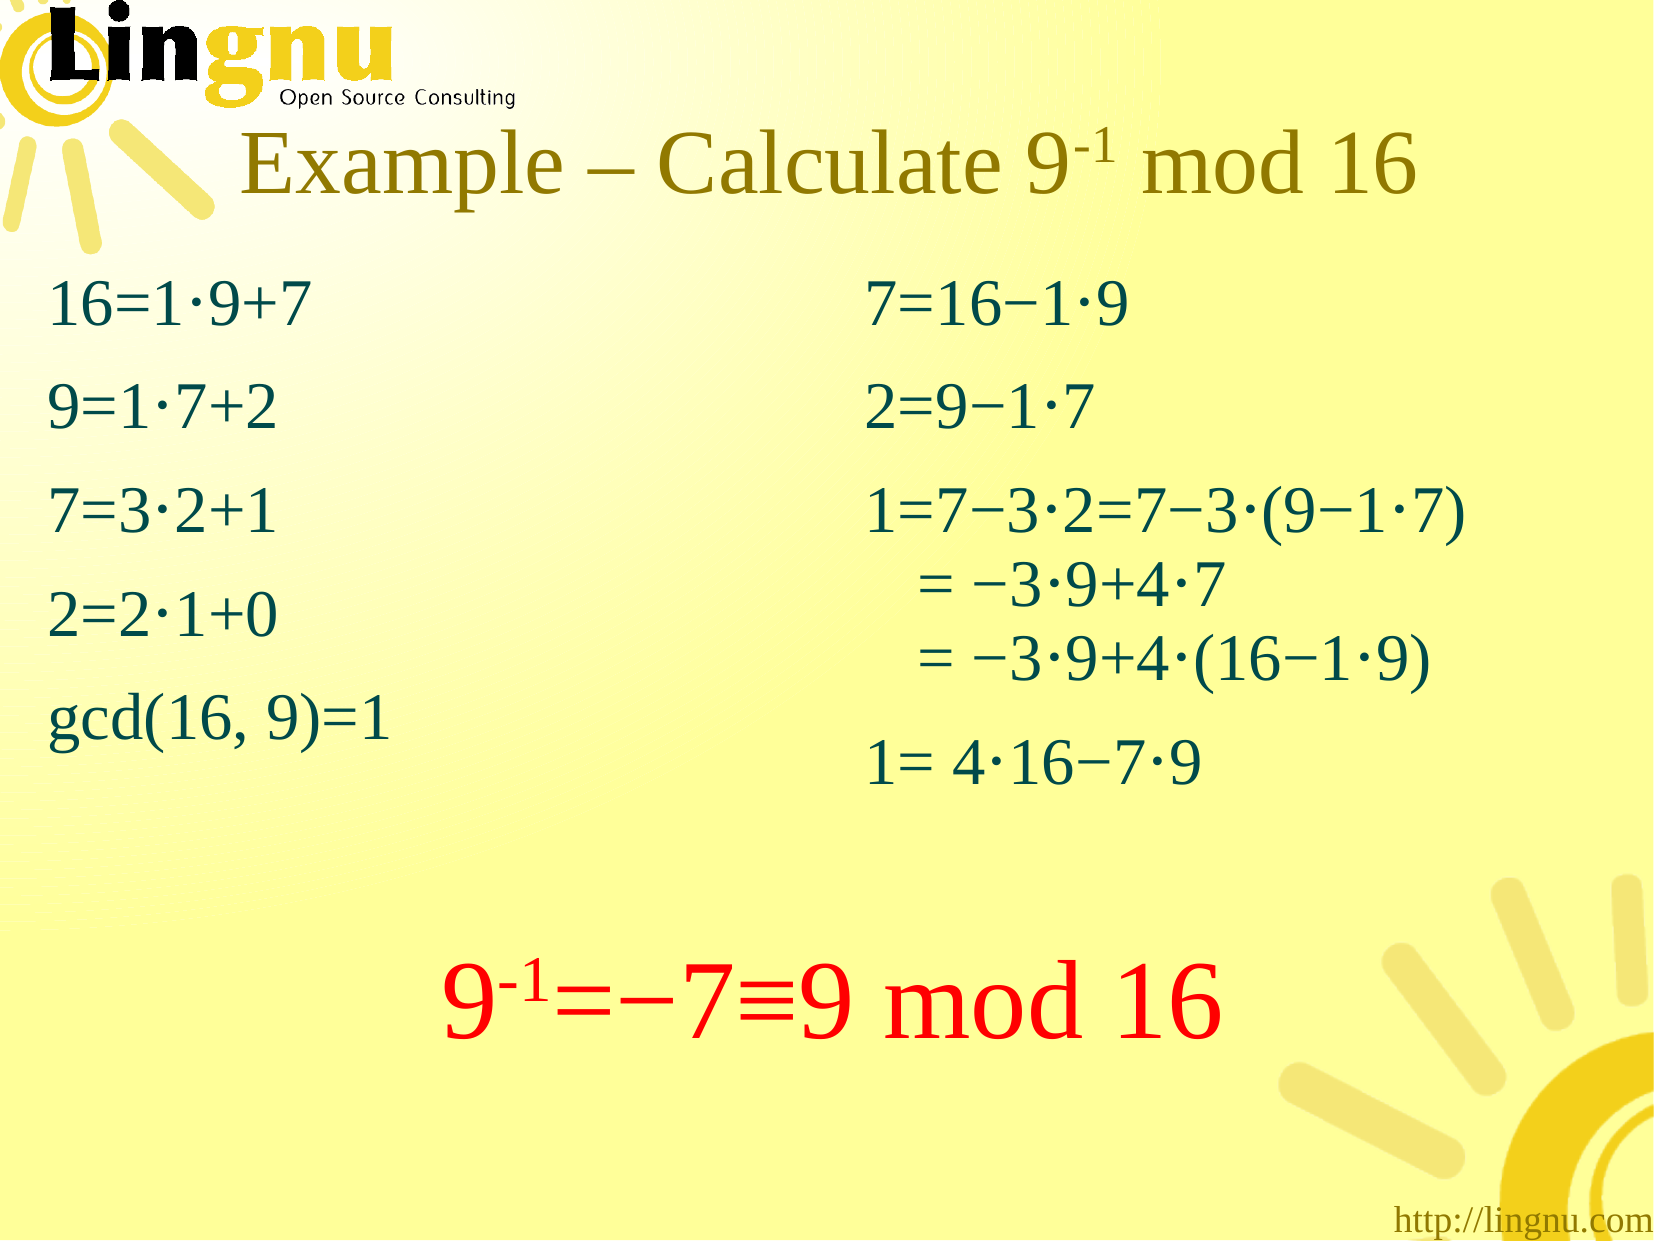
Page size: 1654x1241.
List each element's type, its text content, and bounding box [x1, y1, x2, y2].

picture [0, 0, 516, 256]
picture [1256, 871, 1654, 1241]
title Example – Calculate 9-1 mod 16 [123, 58, 1536, 266]
list 7=16−1⋅9 2=9−1⋅7 1=7−3⋅2=7−3⋅(9−1⋅7) = −3⋅9+4⋅7 = −3⋅9+4⋅(16−1⋅9) 1= 4⋅16−7⋅9 [846, 265, 1625, 1127]
list 16=1⋅9+7 9=1⋅7+2 7=3⋅2+1 2=2⋅1+0 gcd(16, 9)=1 [29, 265, 808, 1127]
text_box 9-1=−7≡9 mod 16 [441, 938, 1212, 1063]
